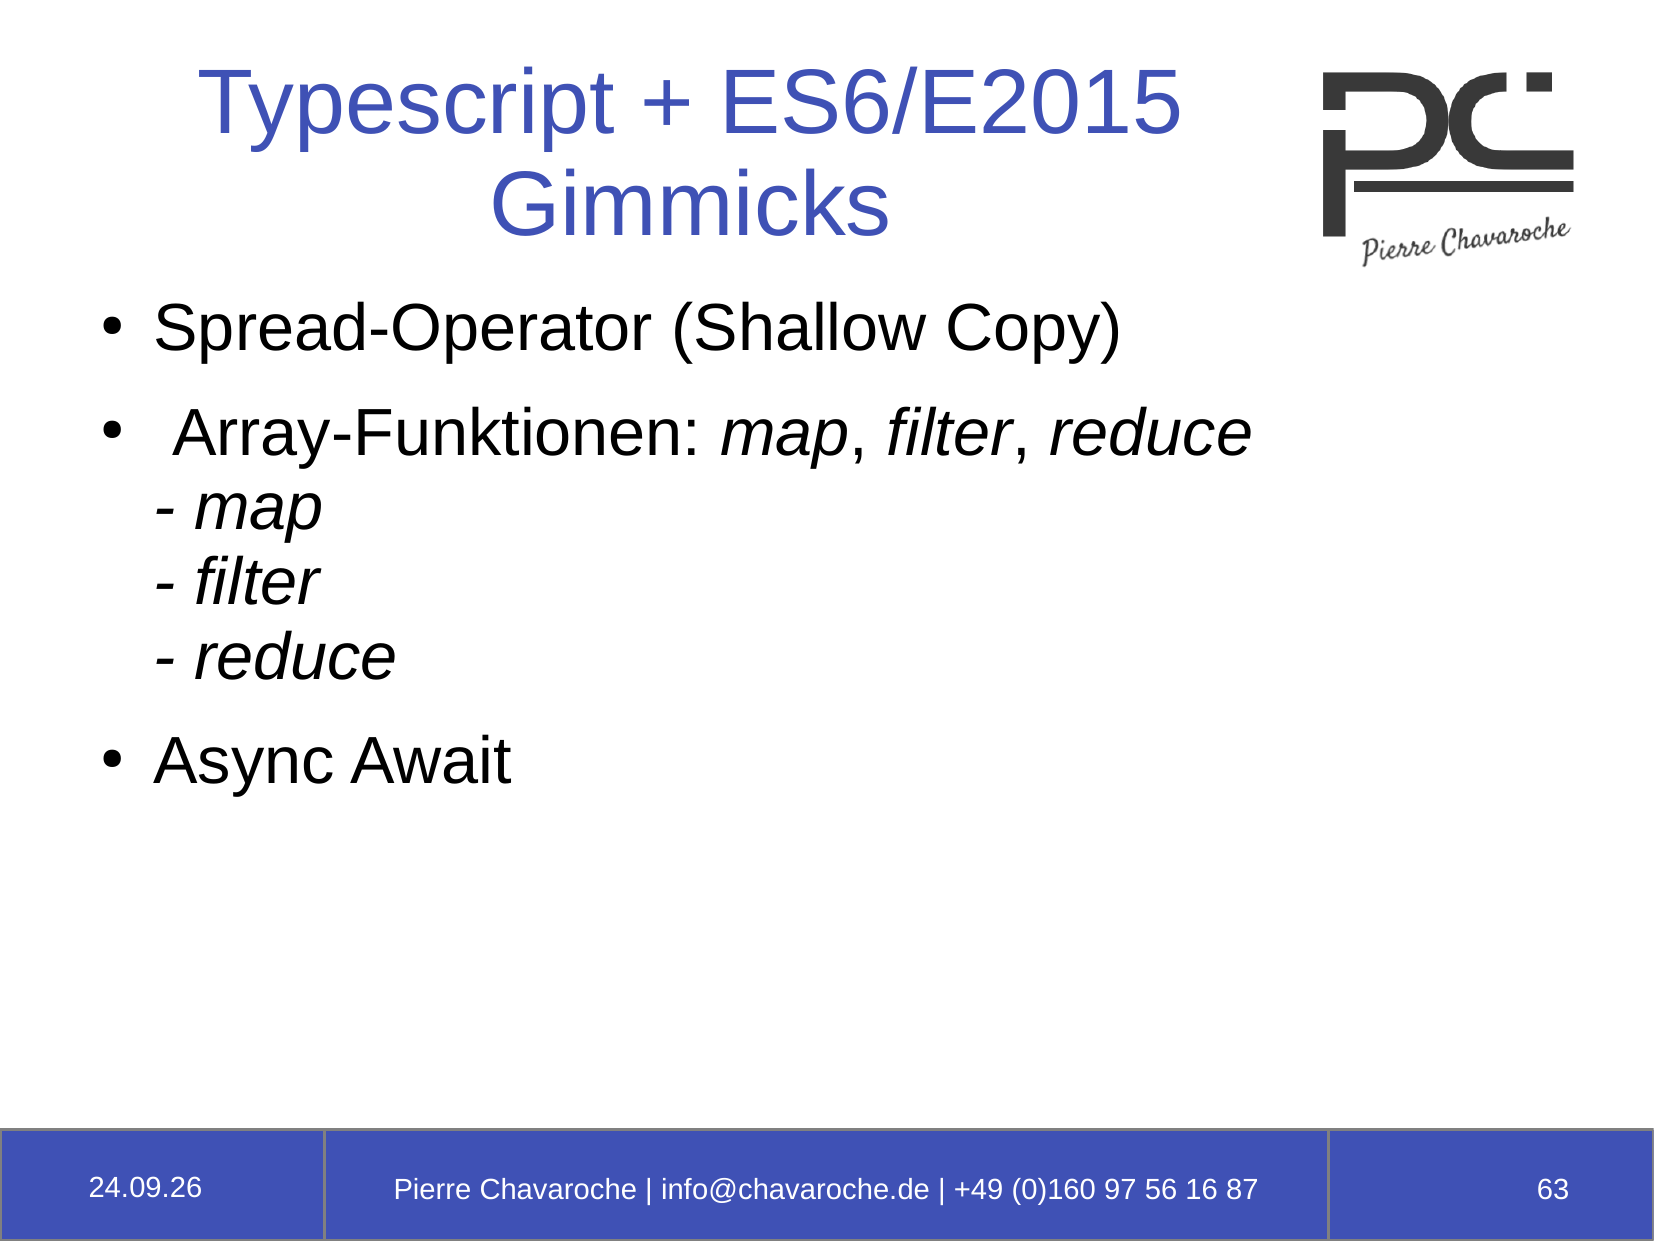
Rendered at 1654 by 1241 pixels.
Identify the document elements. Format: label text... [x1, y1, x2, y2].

picture [1307, 29, 1589, 311]
title Typescript + ES6/E2015 Gimmicks [82, 49, 1300, 257]
list Spread-Operator (Shallow Copy) Array-Funktionen: map, filter, reduce - map - filter - reduce Async Await [82, 290, 1571, 1109]
